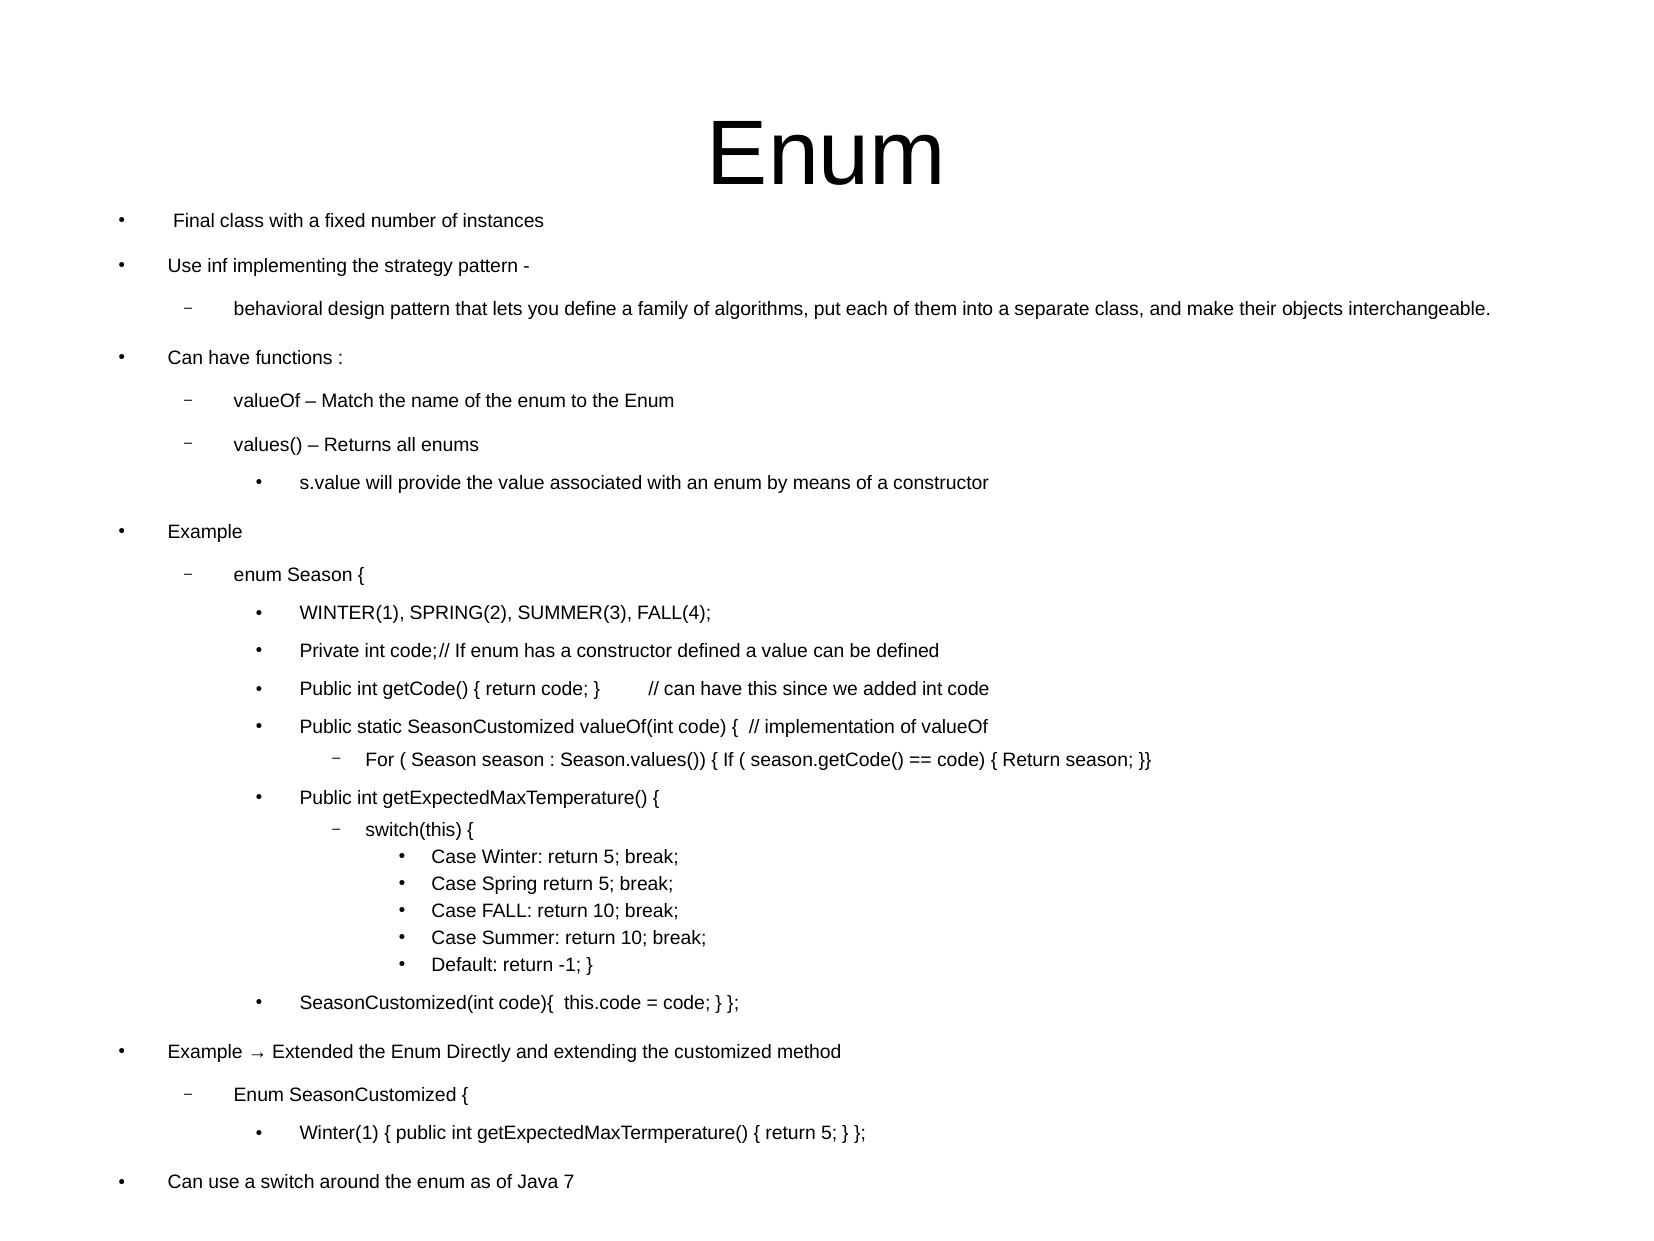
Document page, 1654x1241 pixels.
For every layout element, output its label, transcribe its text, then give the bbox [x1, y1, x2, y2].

list Final class with a fixed number of instances Use inf implementing the strategy pattern - behavioral design pattern that lets you define a family of algorithms, put each of them into a separate class, and make their objects interchangeable. Can have functions : valueOf – Match the name of the enum to the Enum values() – Returns all enums s.value will provide the value associated with an enum by means of a constructor Example enum Season { WINTER(1), SPRING(2), SUMMER(3), FALL(4); Private int code; // If enum has a constructor defined a value can be defined Public int getCode() { return code; } // can have this since we added int code Public static SeasonCustomized valueOf(int code) { // implementation of valueOf For ( Season season : Season.values()) { If ( season.getCode() == code) { Return season; }} Public int getExpectedMaxTemperature() { switch(this) { Case Winter: return 5; break; Case Spring return 5; break; Case FALL: return 10; break; Case Summer: return 10; break; Default: return -1; } SeasonCustomized(int code){ this.code = code; } }; Example → Extended the Enum Directly and extending the customized method Enum SeasonCustomized { Winter(1) { public int getExpectedMaxTermperature() { return 5; } }; Can use a switch around the enum as of Java 7 [101, 210, 1591, 1210]
title Enum [82, 49, 1571, 257]
